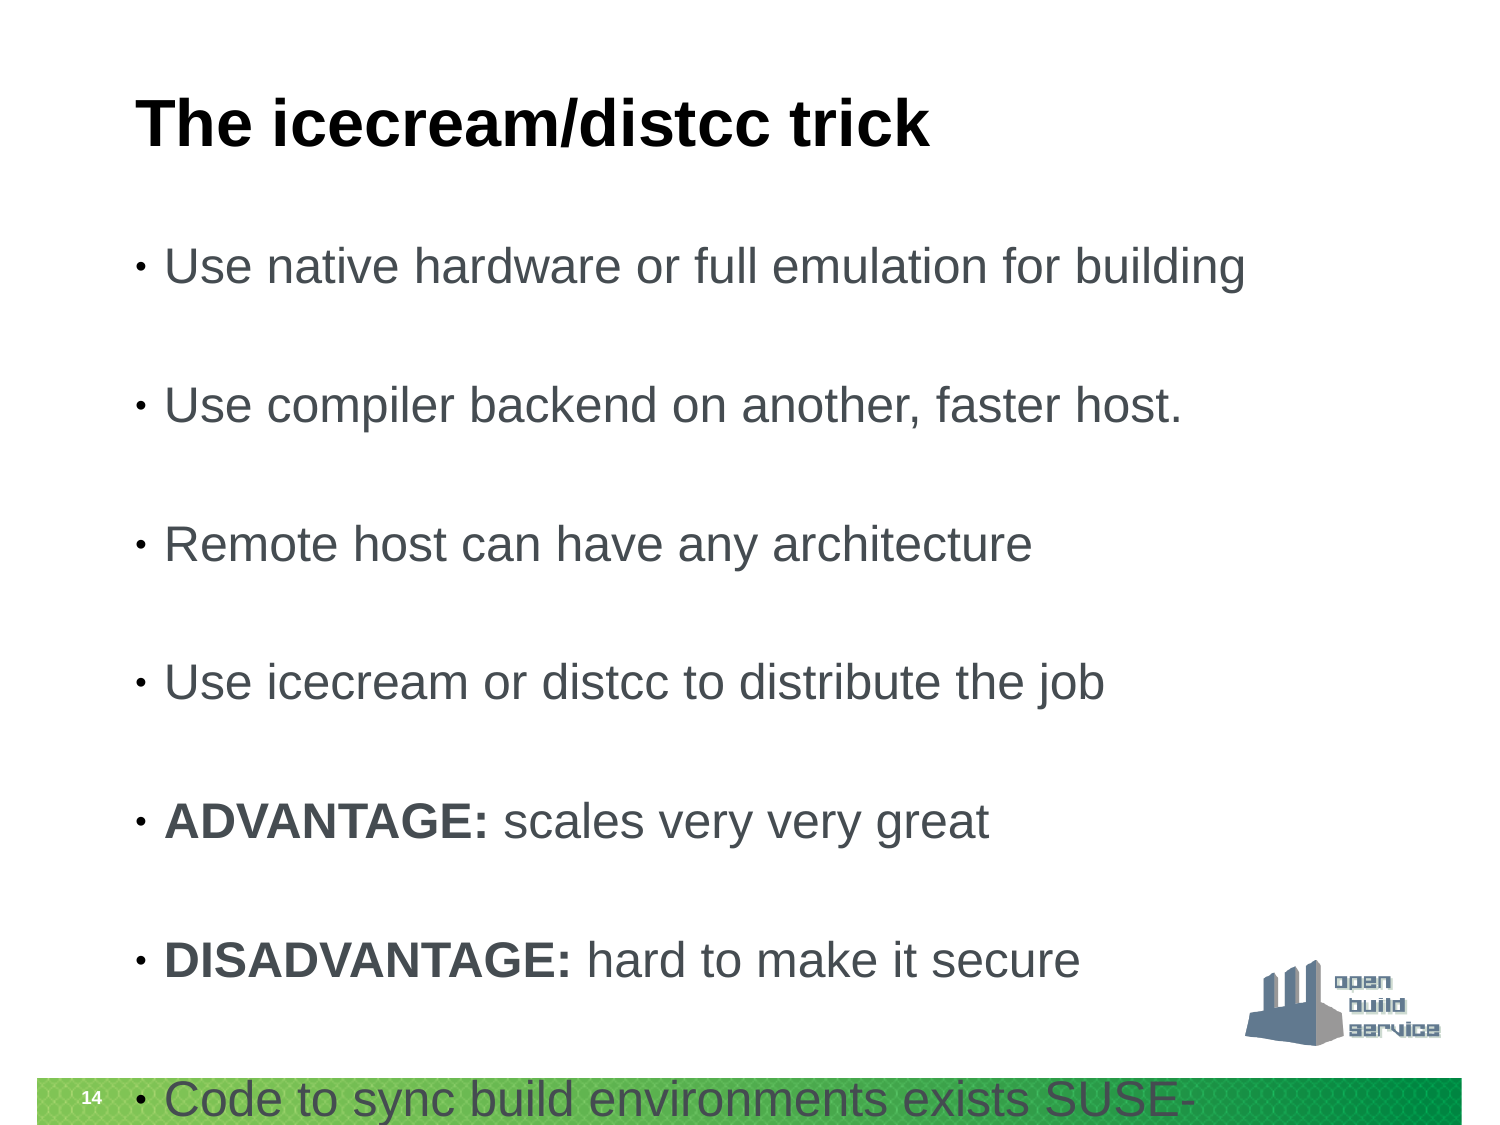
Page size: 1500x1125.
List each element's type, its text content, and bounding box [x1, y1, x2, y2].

list Use native hardware or full emulation for building Use compiler backend on another, faster host. Remote host can have any architecture Use icecream or distcc to distribute the job ADVANTAGE: scales very very great DISADVANTAGE: hard to make it secure Code to sync build environments exists SUSE-internal. [135, 238, 1372, 1064]
title The icecream/distcc trick [135, 41, 1372, 204]
picture [1372, 960, 1441, 1046]
picture [37, 1078, 1462, 1125]
